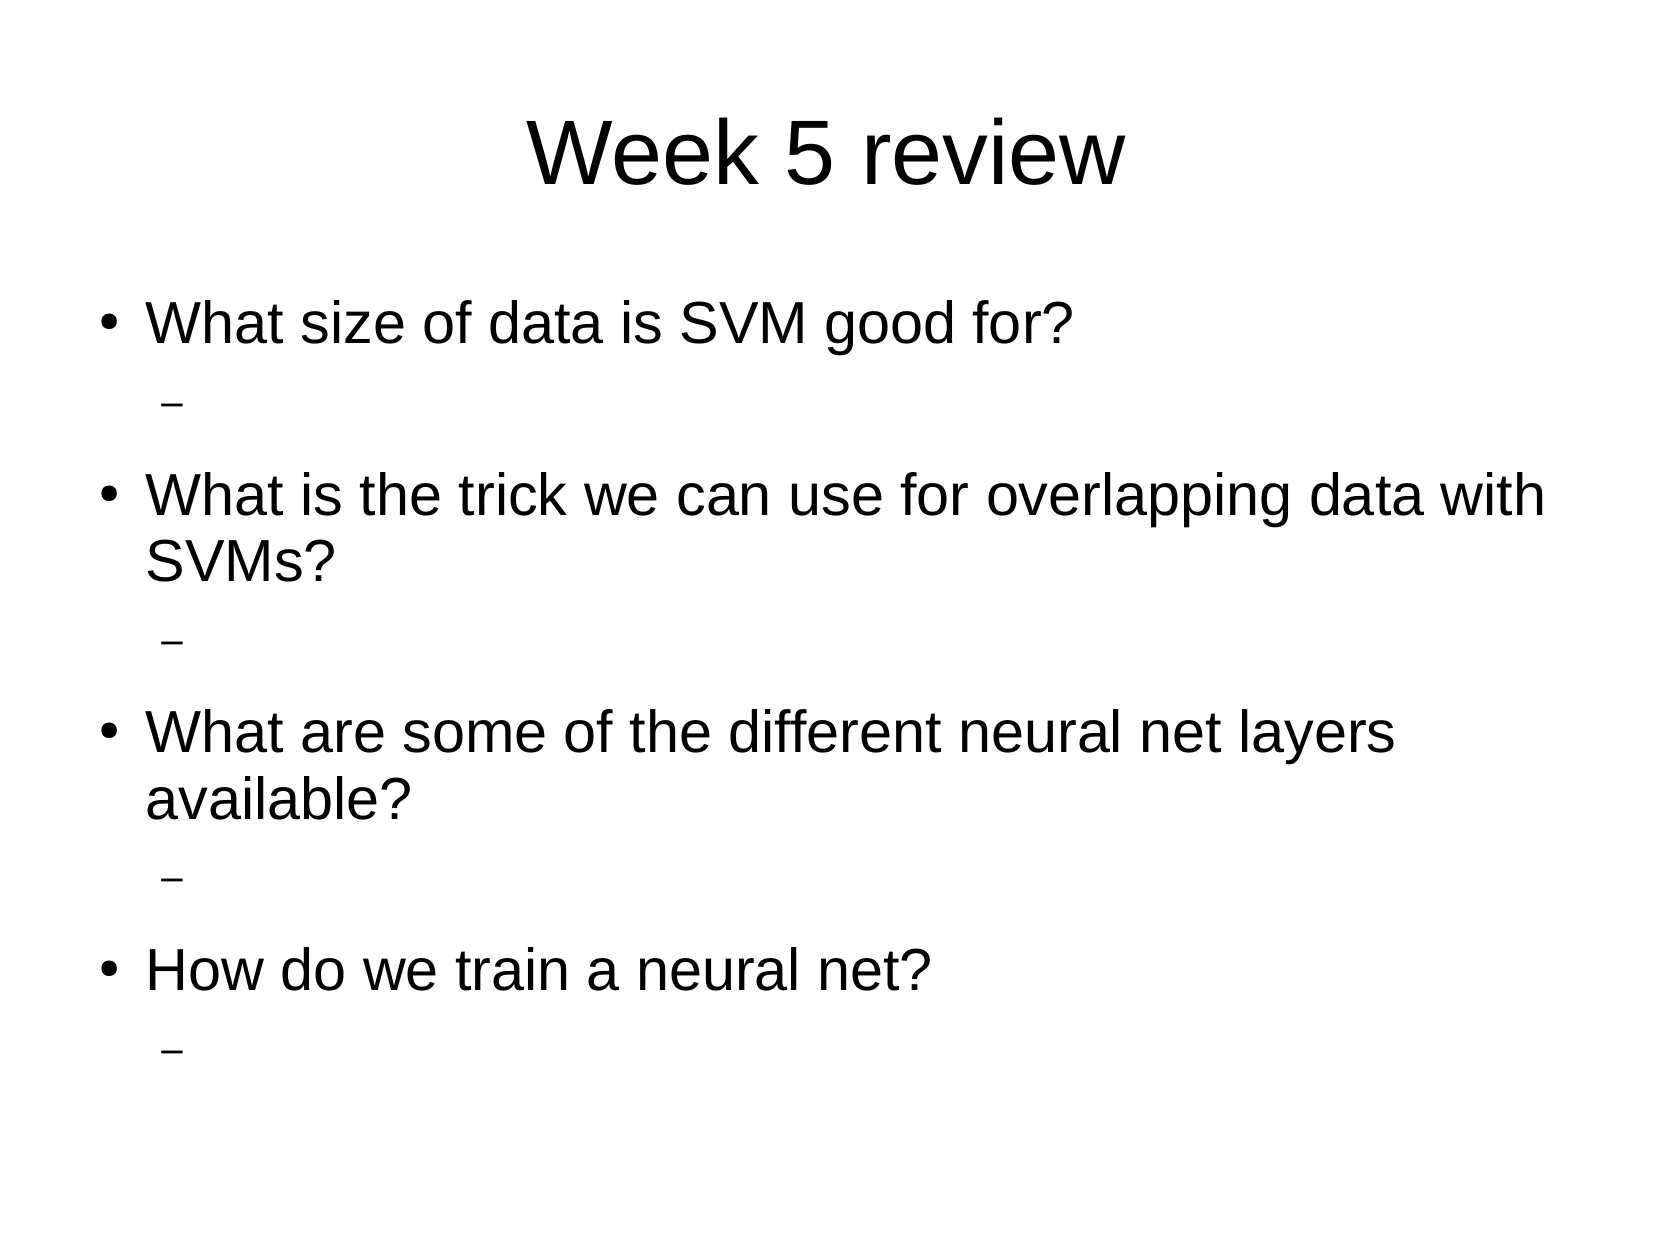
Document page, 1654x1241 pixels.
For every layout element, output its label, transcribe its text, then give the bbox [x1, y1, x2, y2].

title Week 5 review [82, 49, 1571, 257]
list What size of data is SVM good for? What is the trick we can use for overlapping data with SVMs? What are some of the different neural net layers available? How do we train a neural net? [82, 290, 1571, 1010]
